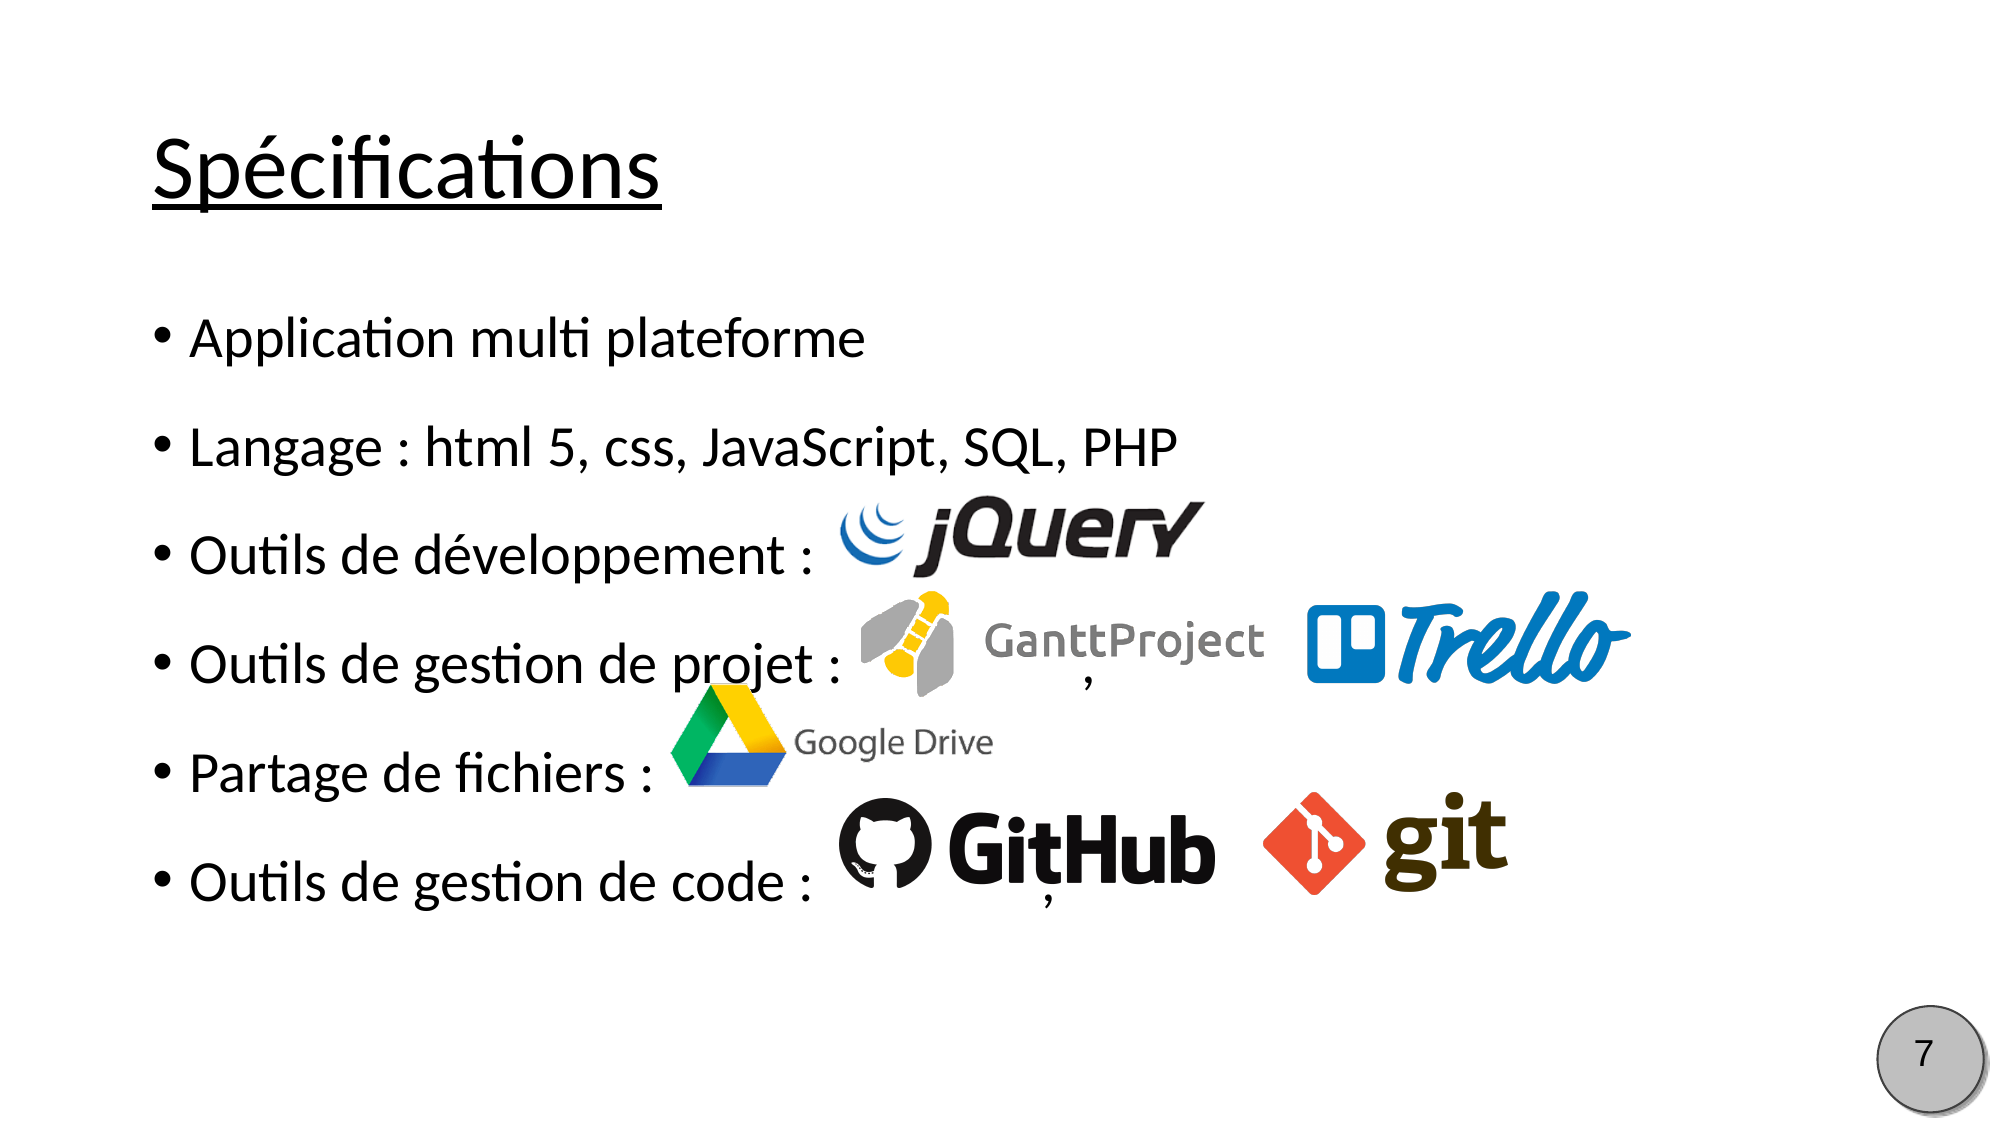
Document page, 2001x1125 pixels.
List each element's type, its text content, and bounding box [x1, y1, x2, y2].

picture [1263, 792, 1508, 895]
picture [839, 798, 1215, 889]
text_box Spécifications [137, 59, 1863, 278]
picture [667, 347, 1631, 790]
text_box Application multi plateforme Langage : html 5, css, JavaScript, SQL, PHP Outils de développement : Outils de gestion de projet : , Partage de fichiers : Outils de gestion de code : , [137, 299, 1788, 1014]
